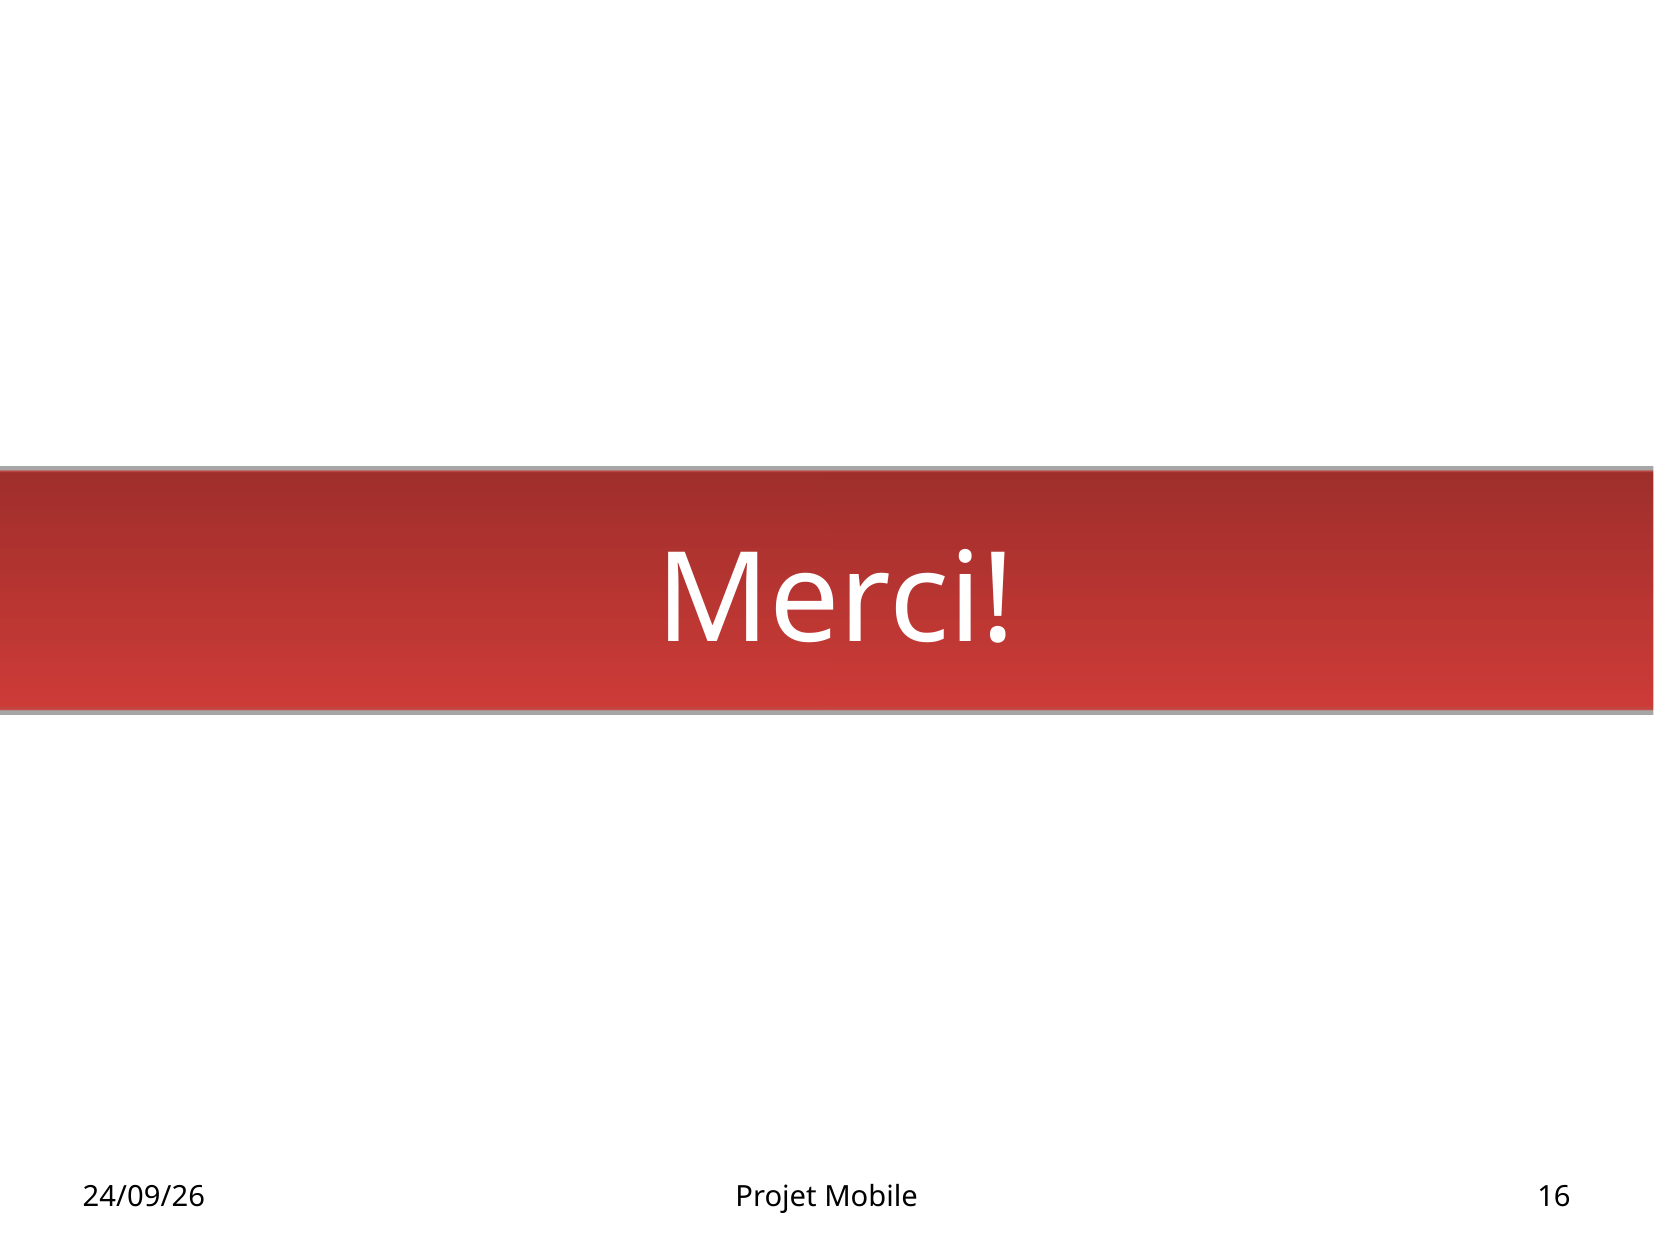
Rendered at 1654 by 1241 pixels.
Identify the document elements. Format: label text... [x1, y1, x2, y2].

title Merci! [76, 489, 1595, 697]
picture [0, 466, 1654, 715]
